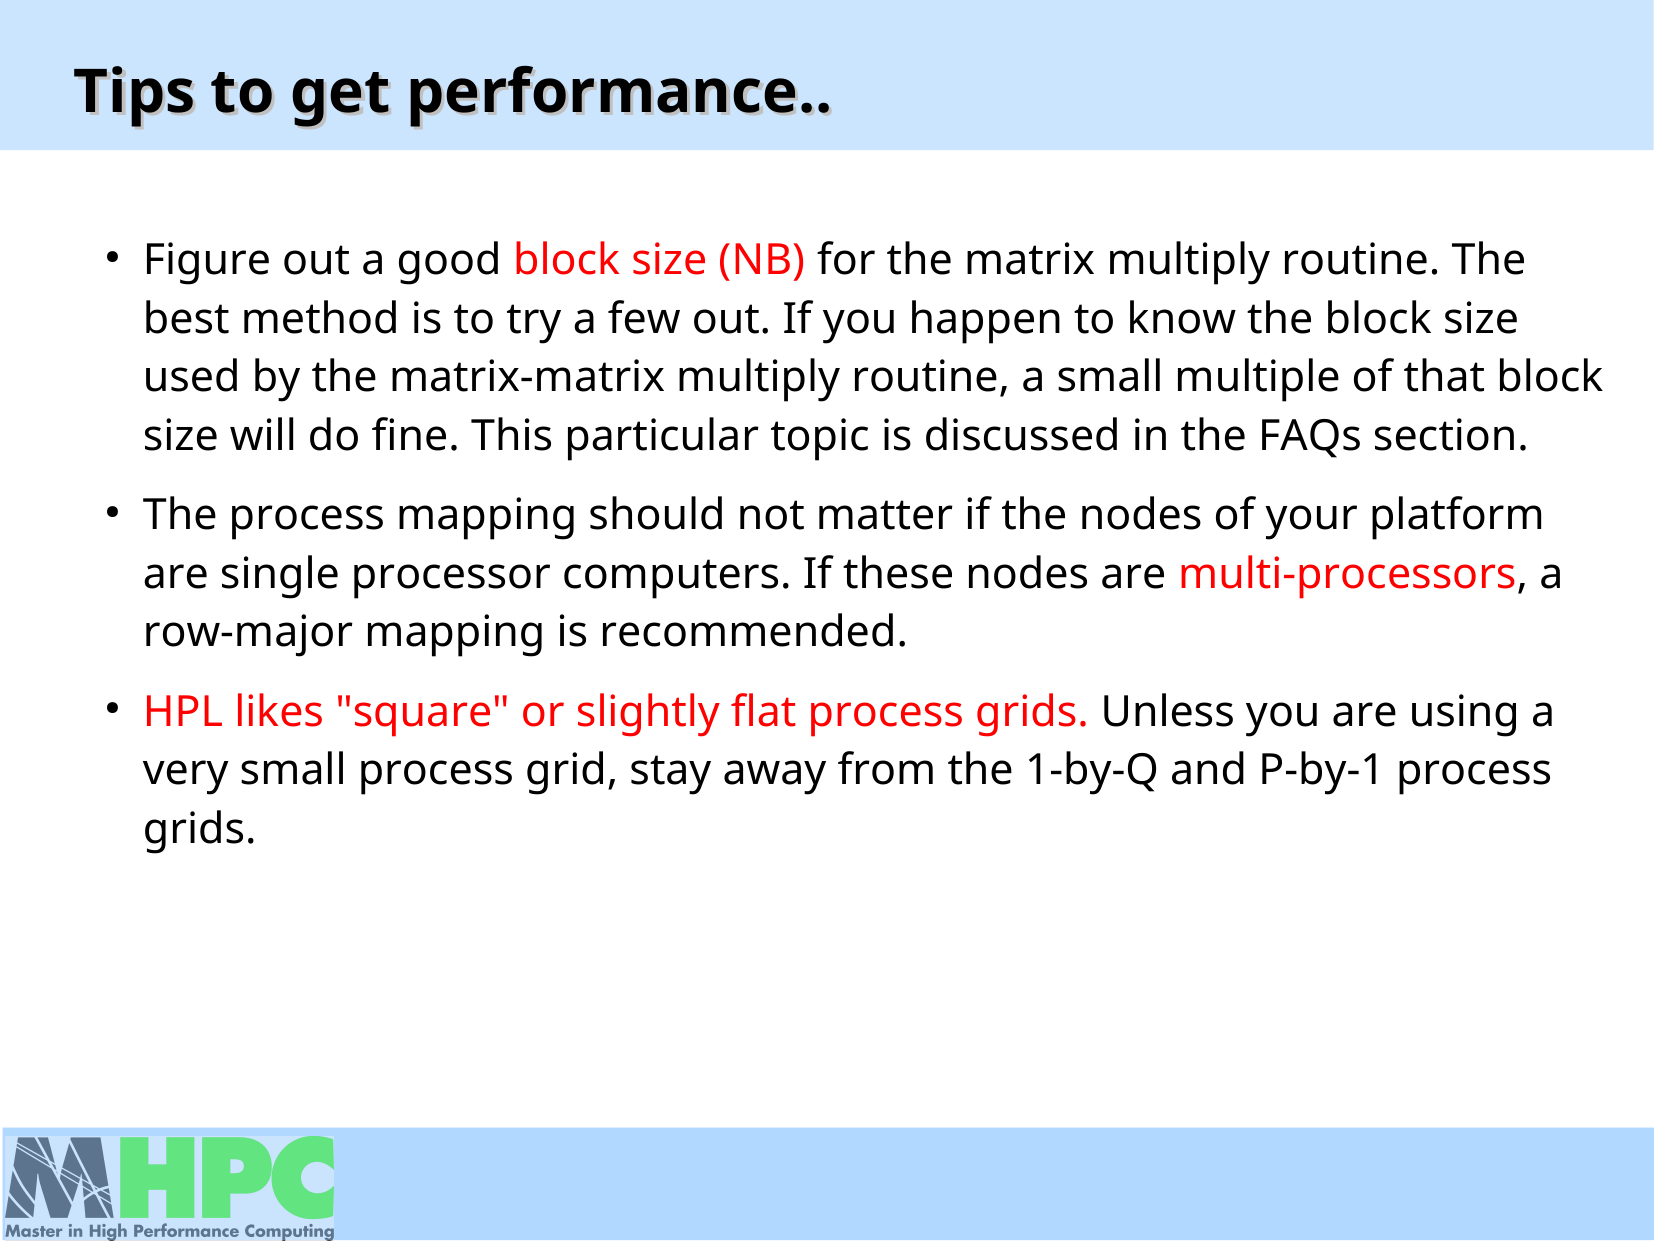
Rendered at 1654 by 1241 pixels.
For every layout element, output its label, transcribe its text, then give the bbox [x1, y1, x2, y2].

list Figure out a good block size (NB) for the matrix multiply routine. The best method is to try a few out. If you happen to know the block size used by the matrix-matrix multiply routine, a small multiple of that block size will do fine. This particular topic is discussed in the FAQs section. The process mapping should not matter if the nodes of your platform are single processor computers. If these nodes are multi-processors, a row-major mapping is recommended. HPL likes "square" or slightly flat process grids. Unless you are using a very small process grid, stay away from the 1-by-Q and P-by-1 process grids. [72, 228, 1610, 903]
title Tips to get performance.. [73, 0, 1563, 185]
